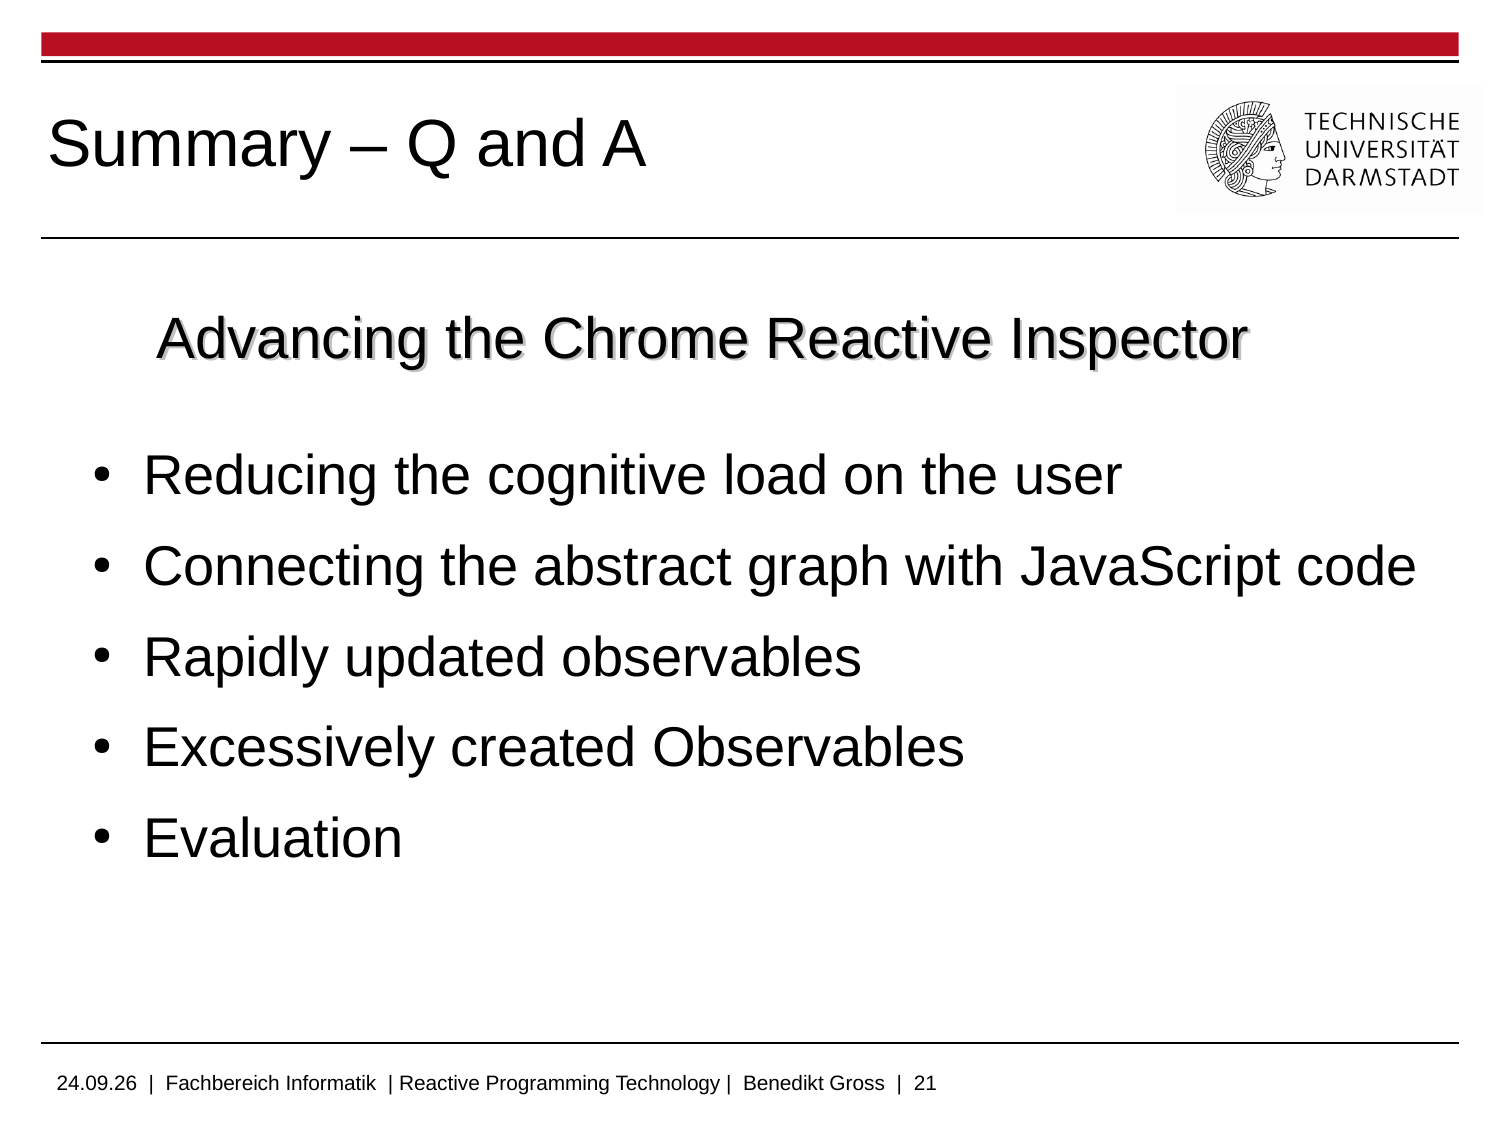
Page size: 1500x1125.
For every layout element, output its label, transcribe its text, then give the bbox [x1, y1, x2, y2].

text_box Advancing the Chrome Reactive Inspector [141, 298, 1335, 378]
list Reducing the cognitive load on the user Connecting the abstract graph with JavaScript code Rapidly updated observables Excessively created Observables Evaluation [75, 263, 1425, 916]
title Summary – Q and A [47, 68, 1137, 219]
